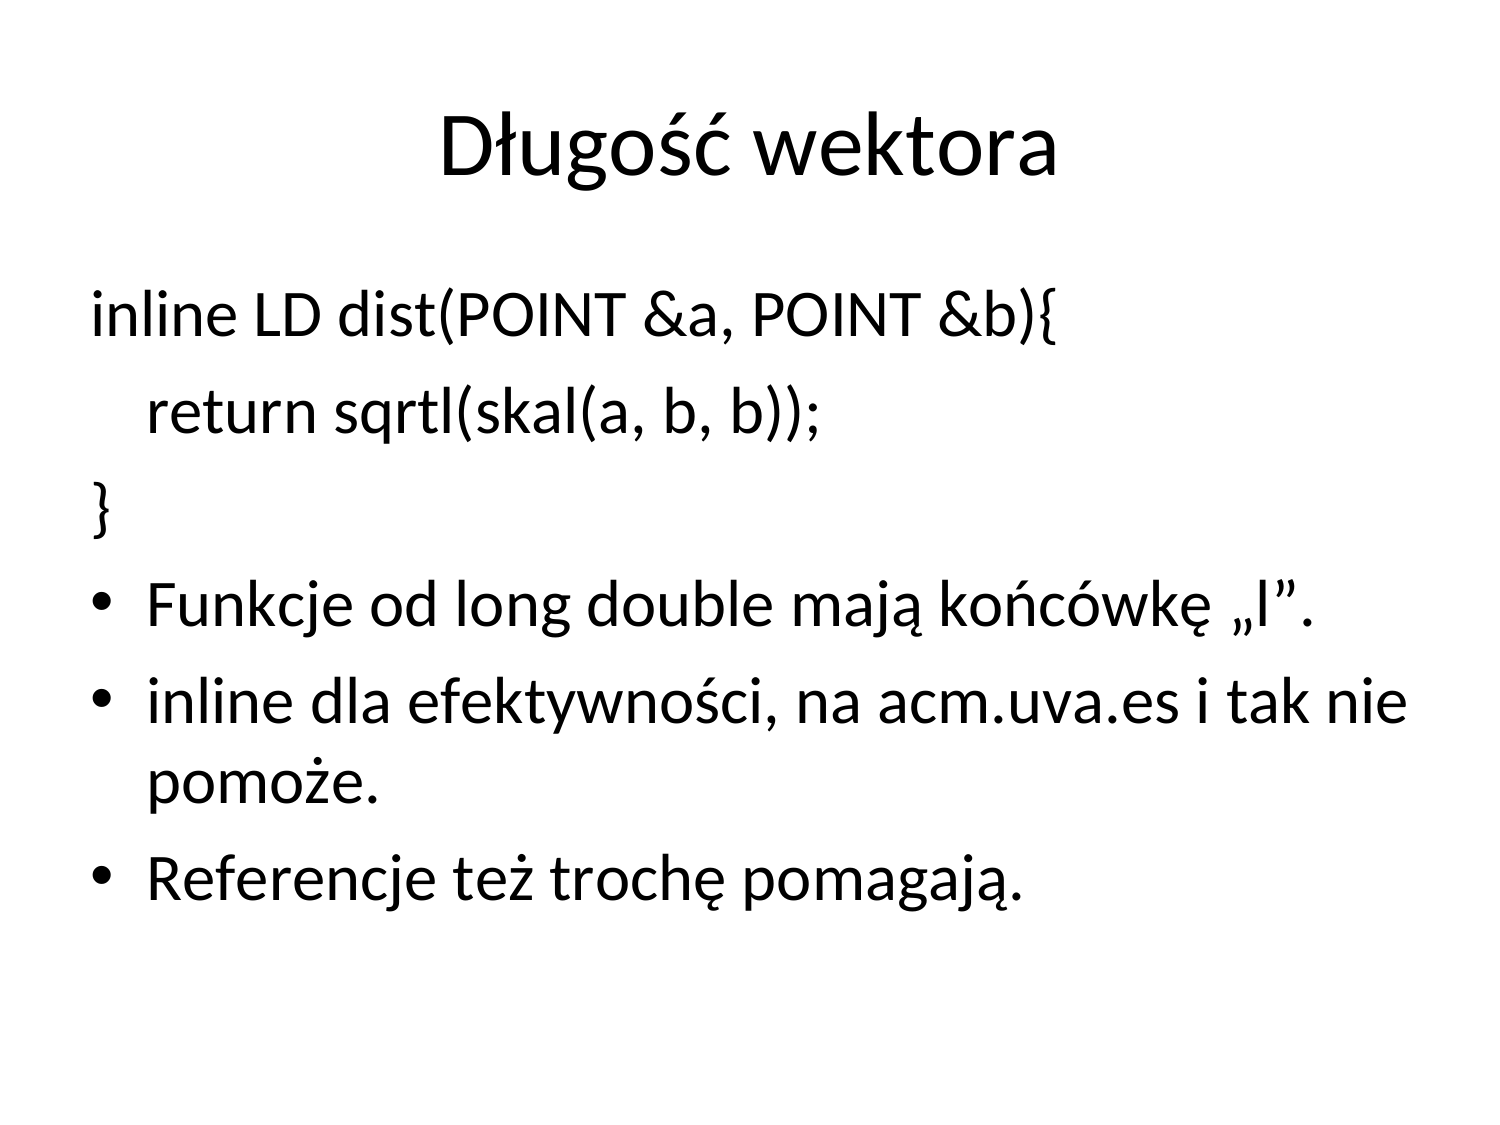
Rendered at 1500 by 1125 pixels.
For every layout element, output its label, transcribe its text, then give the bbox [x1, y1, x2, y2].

title Długość wektora [75, 45, 1426, 233]
list inline LD dist(POINT &a, POINT &b){ return sqrtl(skal(a, b, b)); } Funkcje od long double mają końcówkę „l”. inline dla efektywności, na acm.uva.es i tak nie pomoże. Referencje też trochę pomagają. [75, 262, 1426, 1005]
